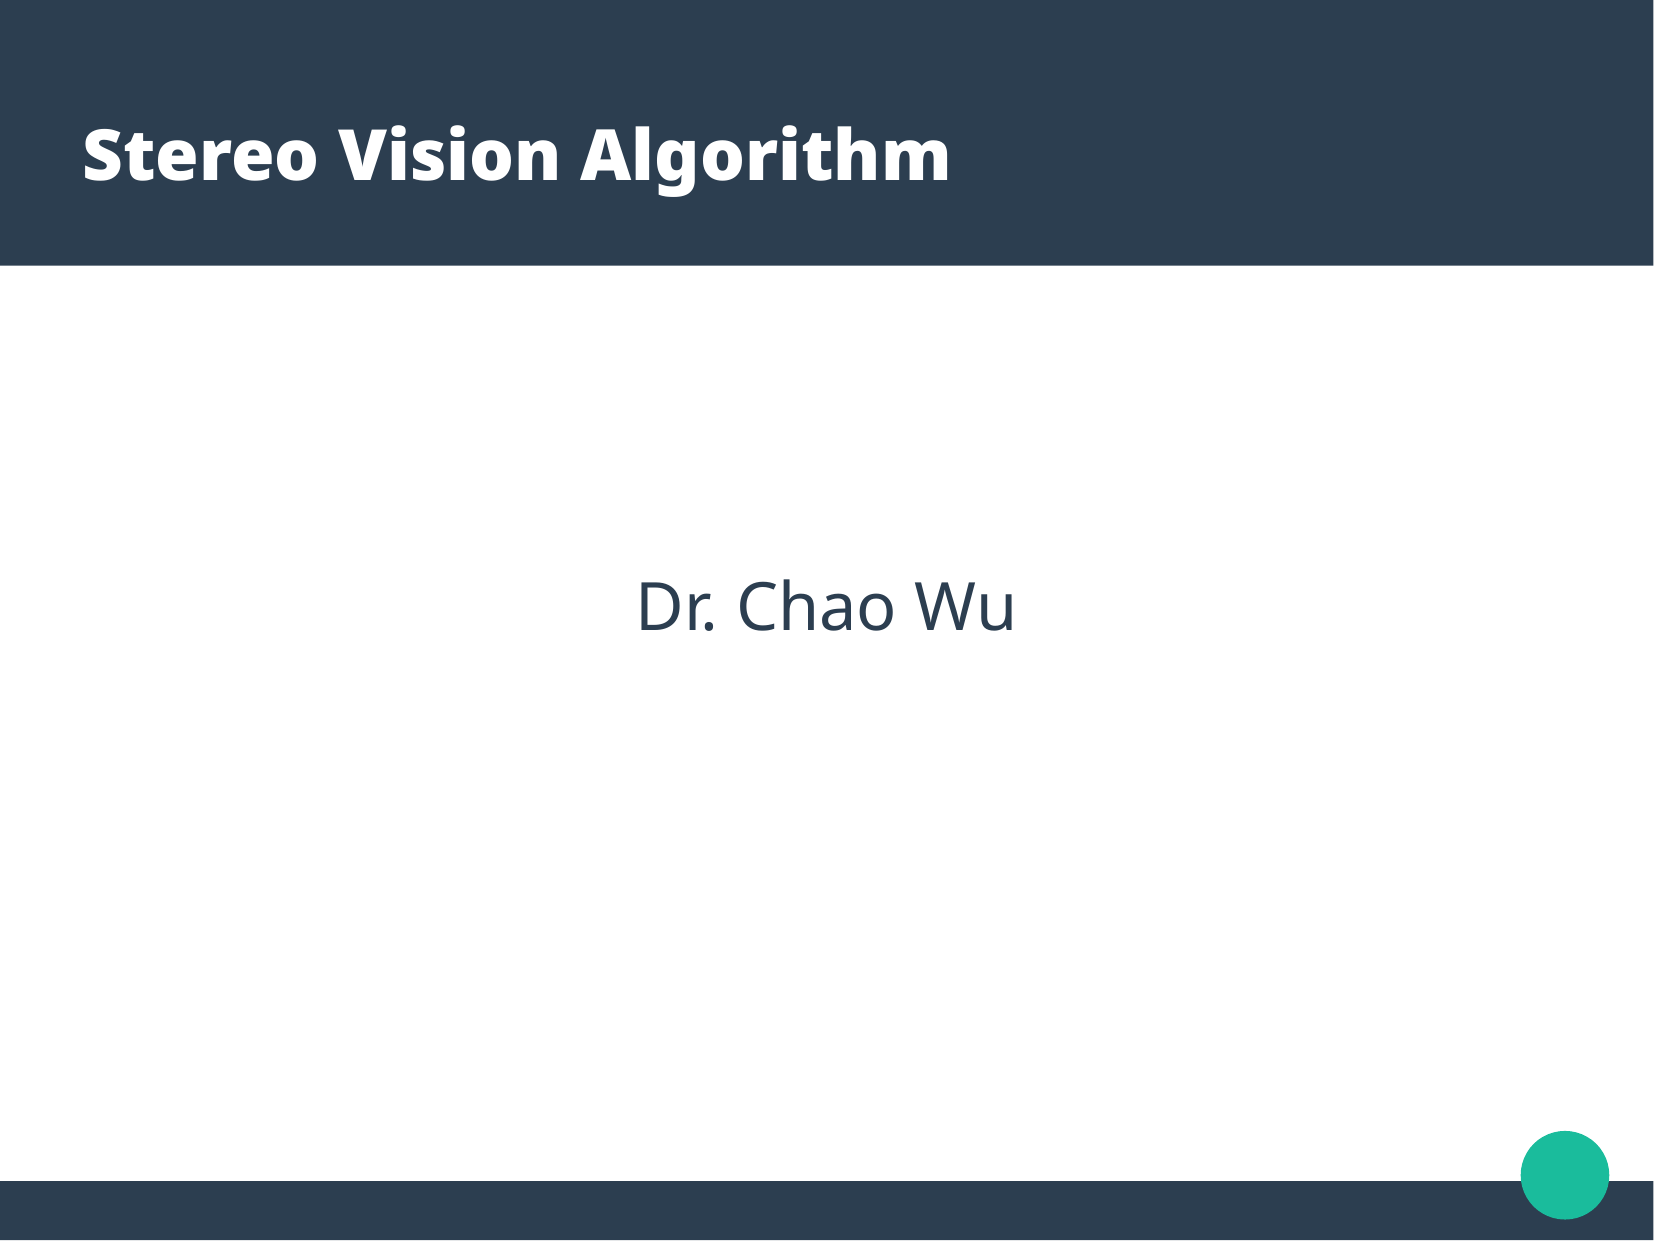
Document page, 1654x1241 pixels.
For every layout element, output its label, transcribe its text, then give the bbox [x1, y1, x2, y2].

title Stereo Vision Algorithm [82, 49, 1571, 257]
subtitle Dr. Chao Wu [82, 290, 1571, 1010]
